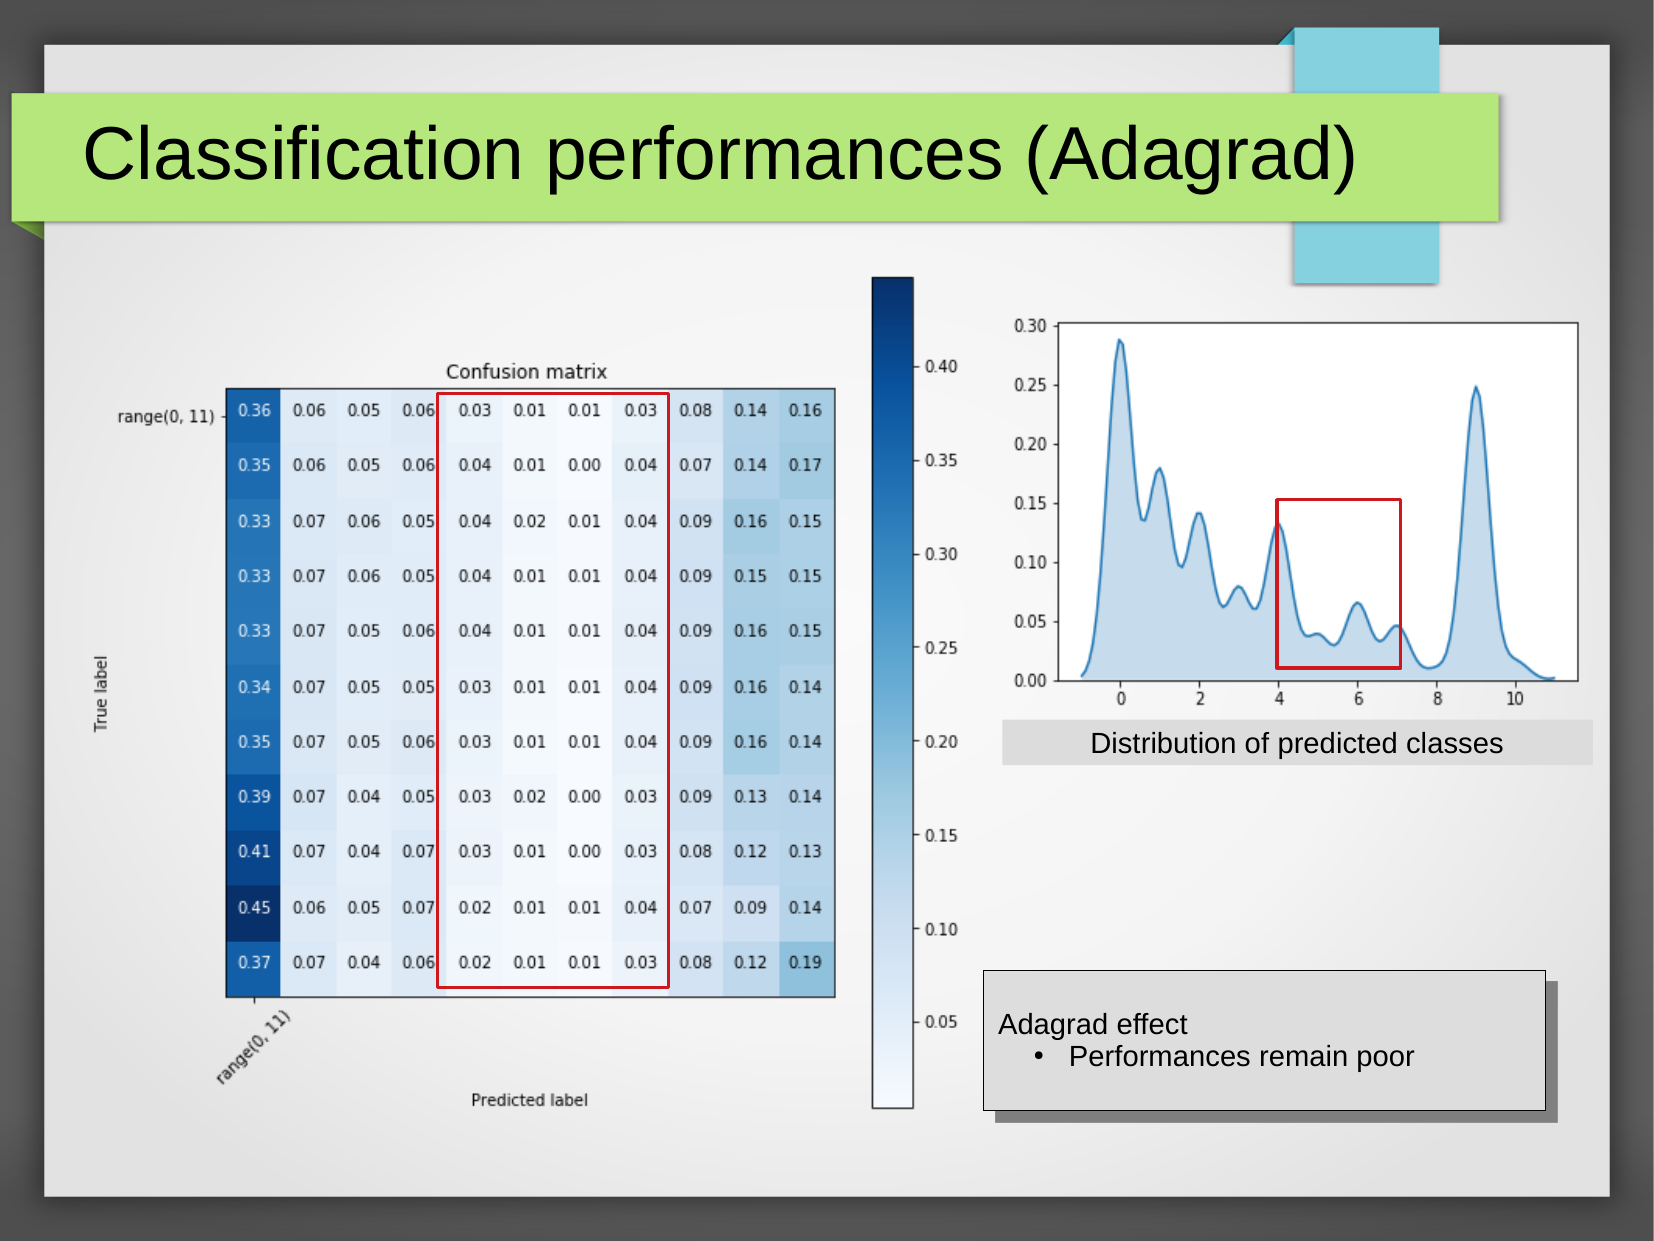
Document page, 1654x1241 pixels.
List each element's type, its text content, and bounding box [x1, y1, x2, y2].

picture [0, 0, 1654, 1241]
text_box Distribution of predicted classes [1002, 719, 1593, 766]
title Classification performances (Adagrad) [82, 69, 1482, 238]
text_box Adagrad effect Performances remain poor [983, 970, 1546, 1111]
